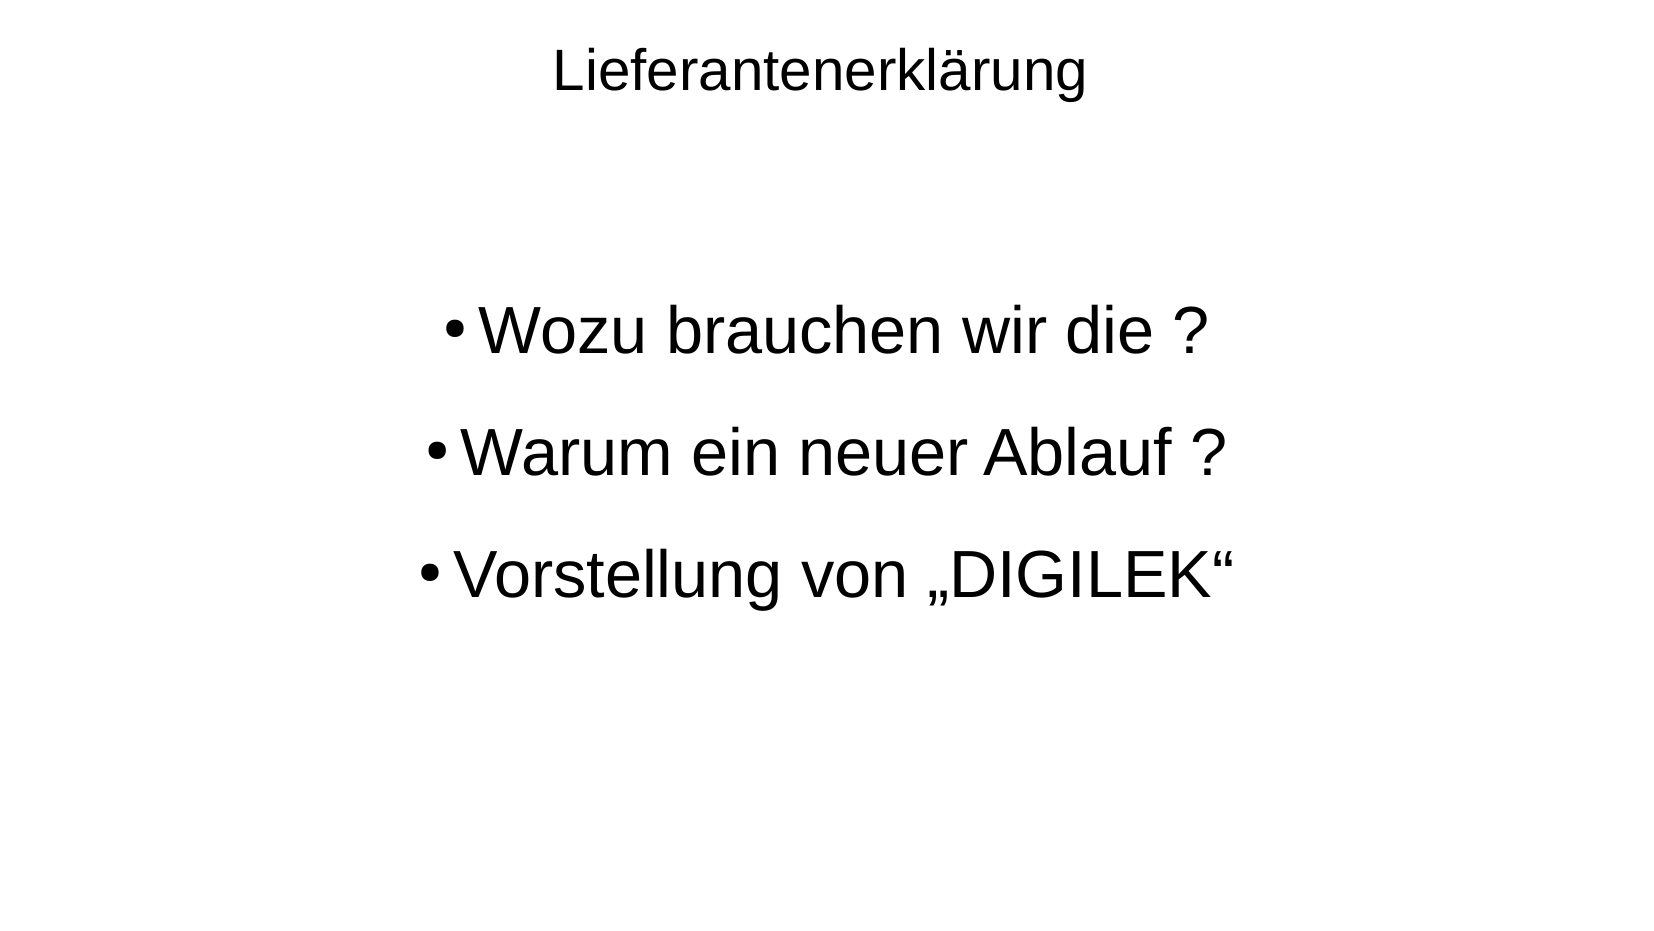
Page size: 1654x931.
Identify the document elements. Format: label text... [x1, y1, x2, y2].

subtitle Wozu brauchen wir die ? Warum ein neuer Ablauf ? Vorstellung von „DIGILEK“ [82, 147, 1571, 758]
title Lieferantenerklärung [76, 21, 1565, 119]
